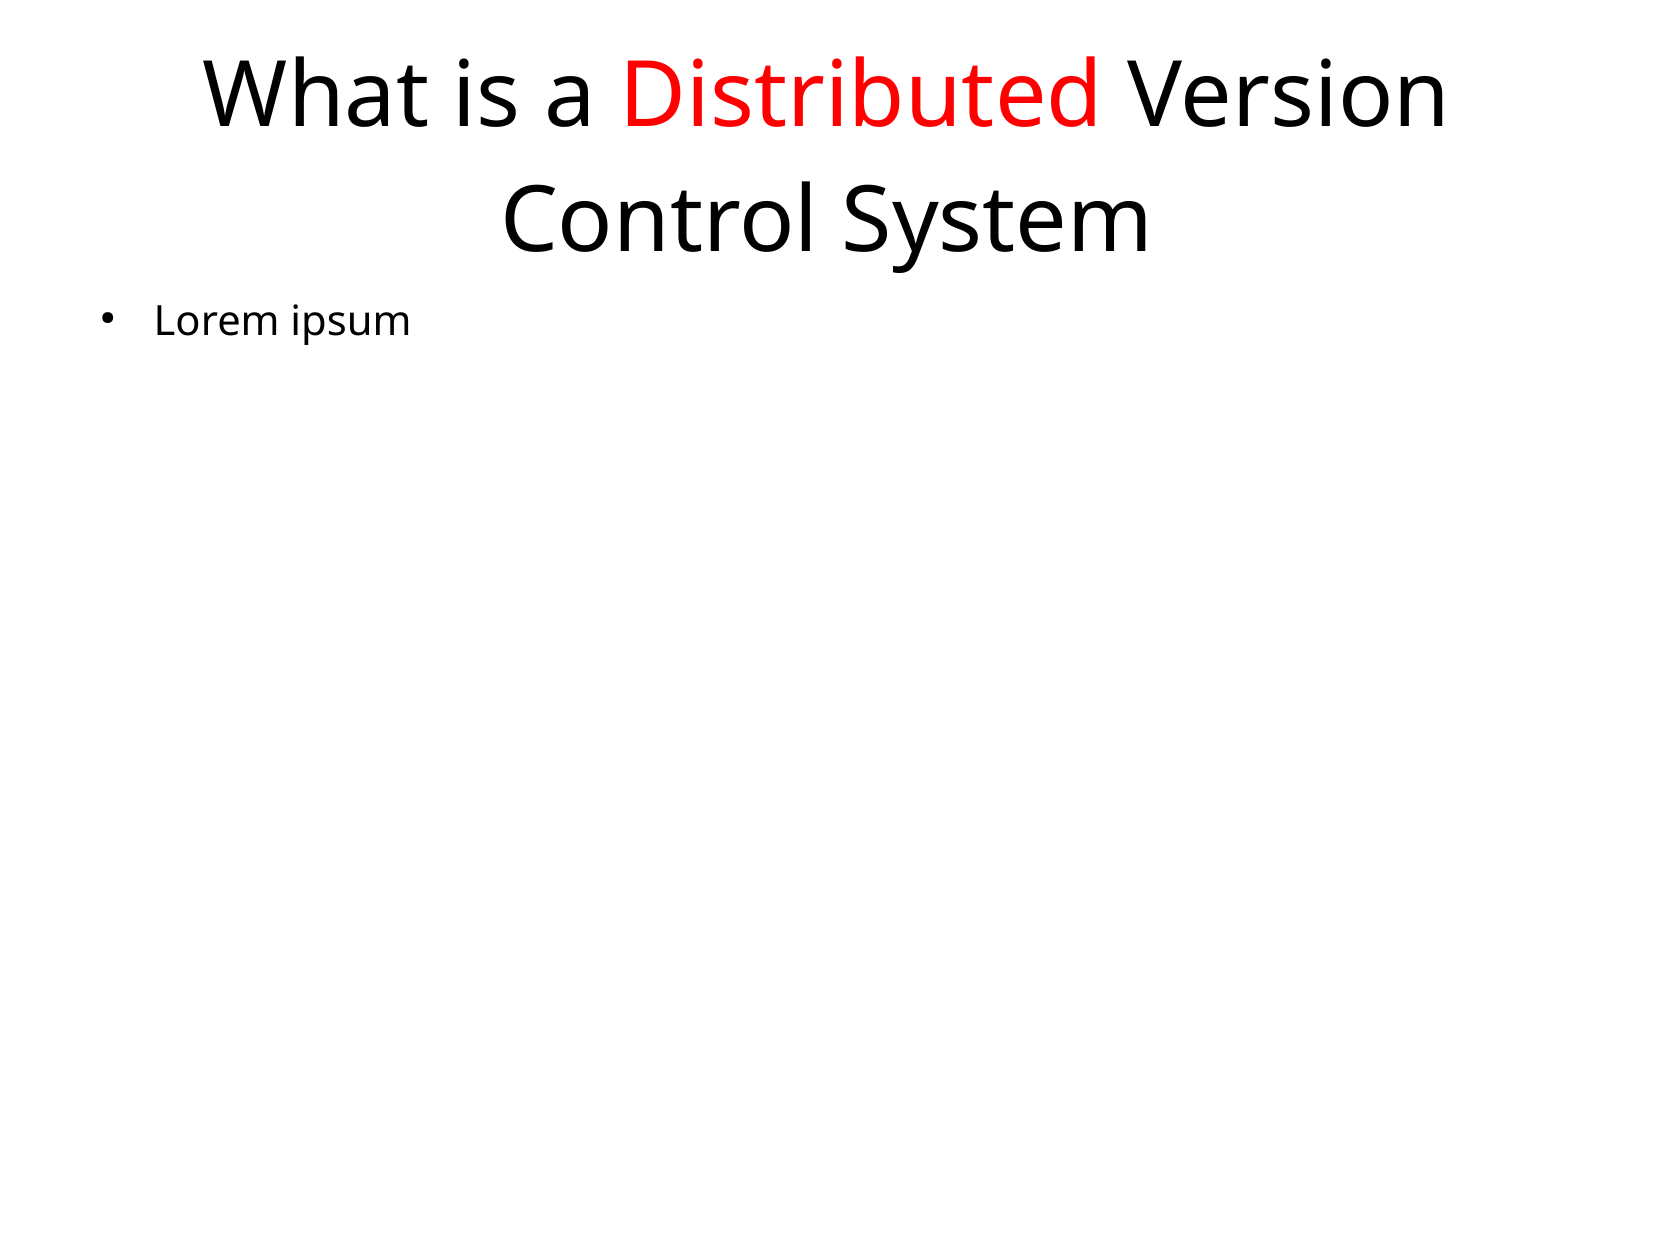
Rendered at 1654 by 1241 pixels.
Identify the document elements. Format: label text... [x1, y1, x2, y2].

title What is a Distributed Version Control System [82, 5, 1571, 290]
list Lorem ipsum [82, 290, 1571, 1010]
